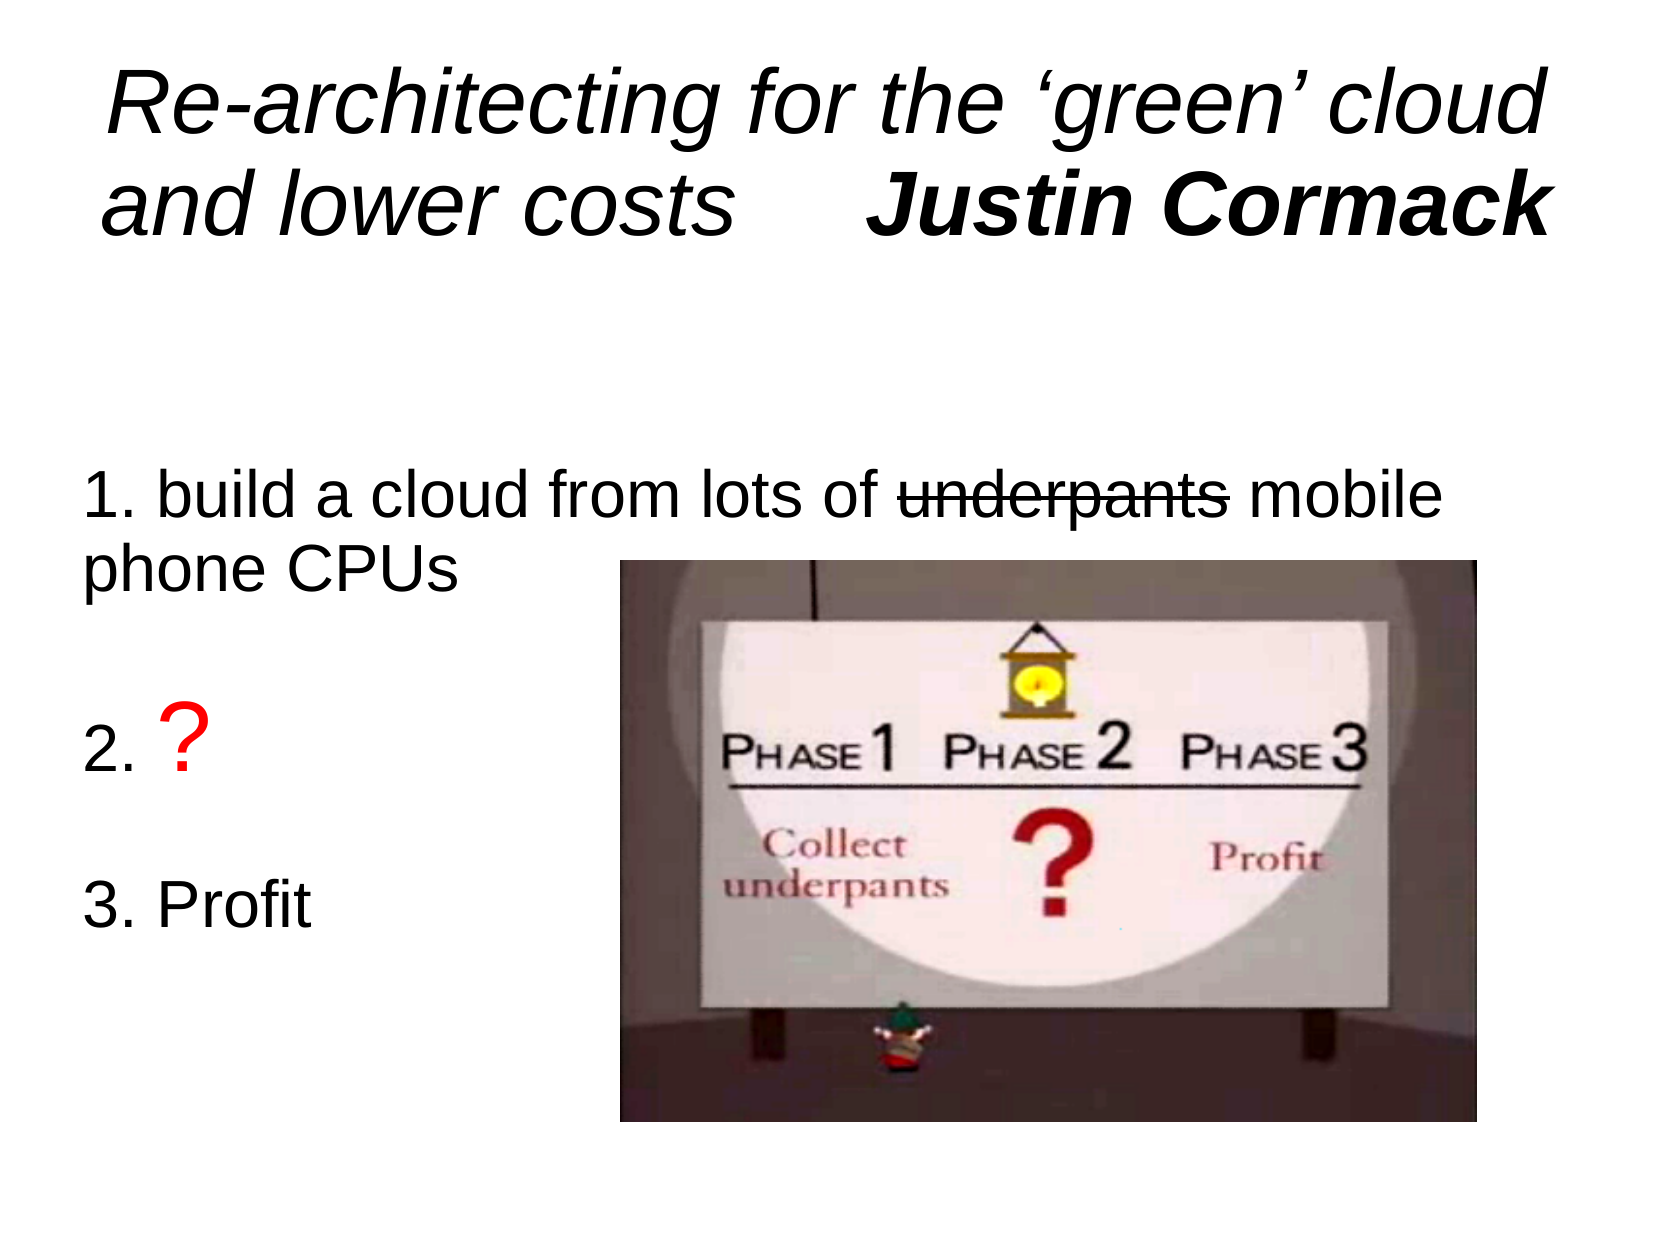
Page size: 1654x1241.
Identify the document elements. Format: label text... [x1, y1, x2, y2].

title Re-architecting for the ‘green’ cloud and lower costs Justin Cormack [82, 49, 1571, 257]
picture [620, 560, 1477, 1123]
subtitle 1. build a cloud from lots of underpants mobile phone CPUs 2. ? 3. Profit [82, 290, 1571, 1109]
